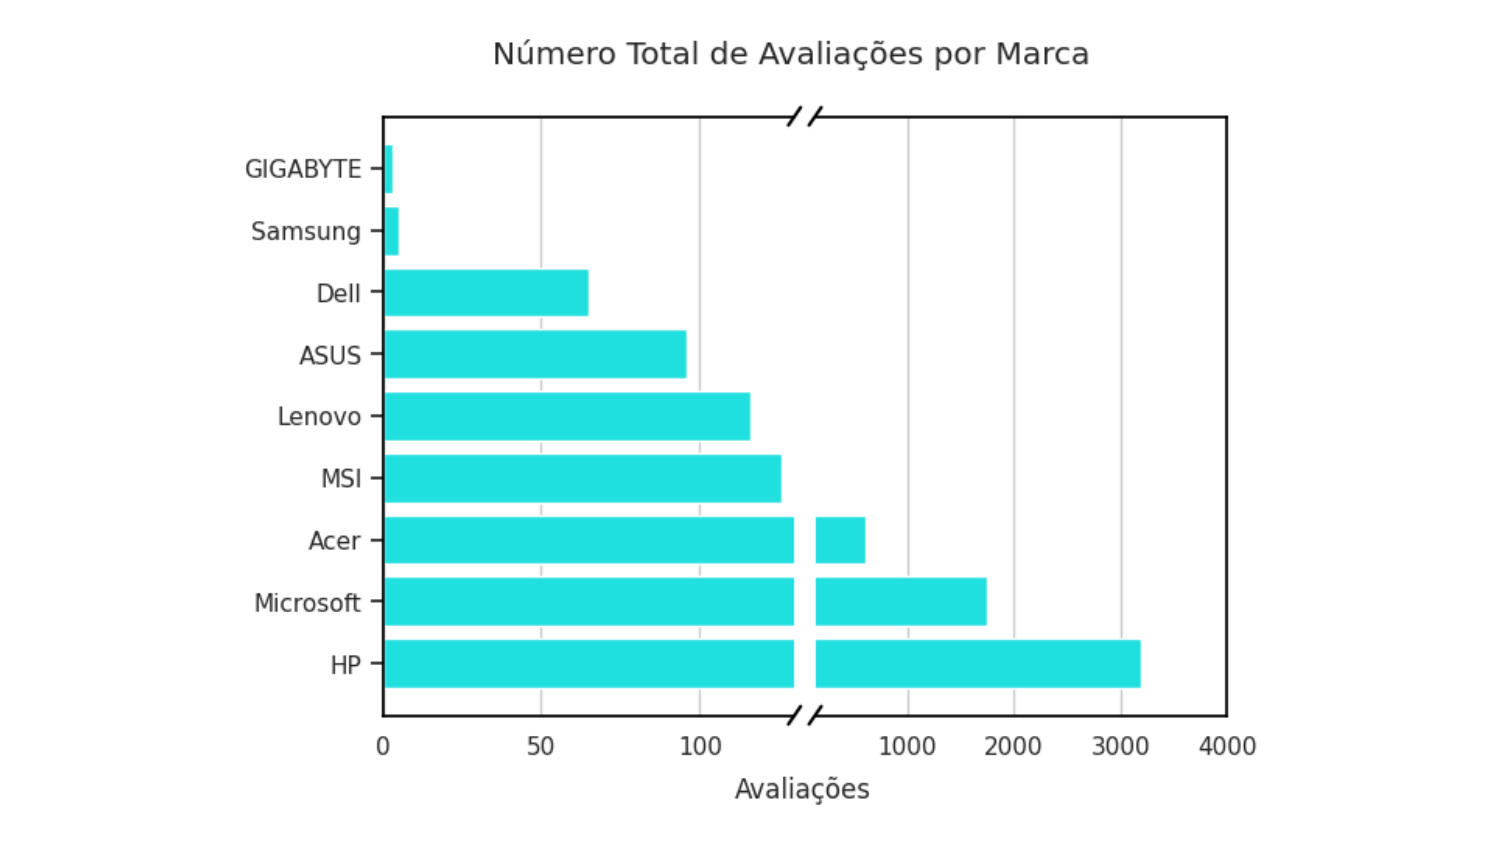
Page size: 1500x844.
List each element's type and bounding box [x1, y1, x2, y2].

picture [228, 24, 1272, 819]
